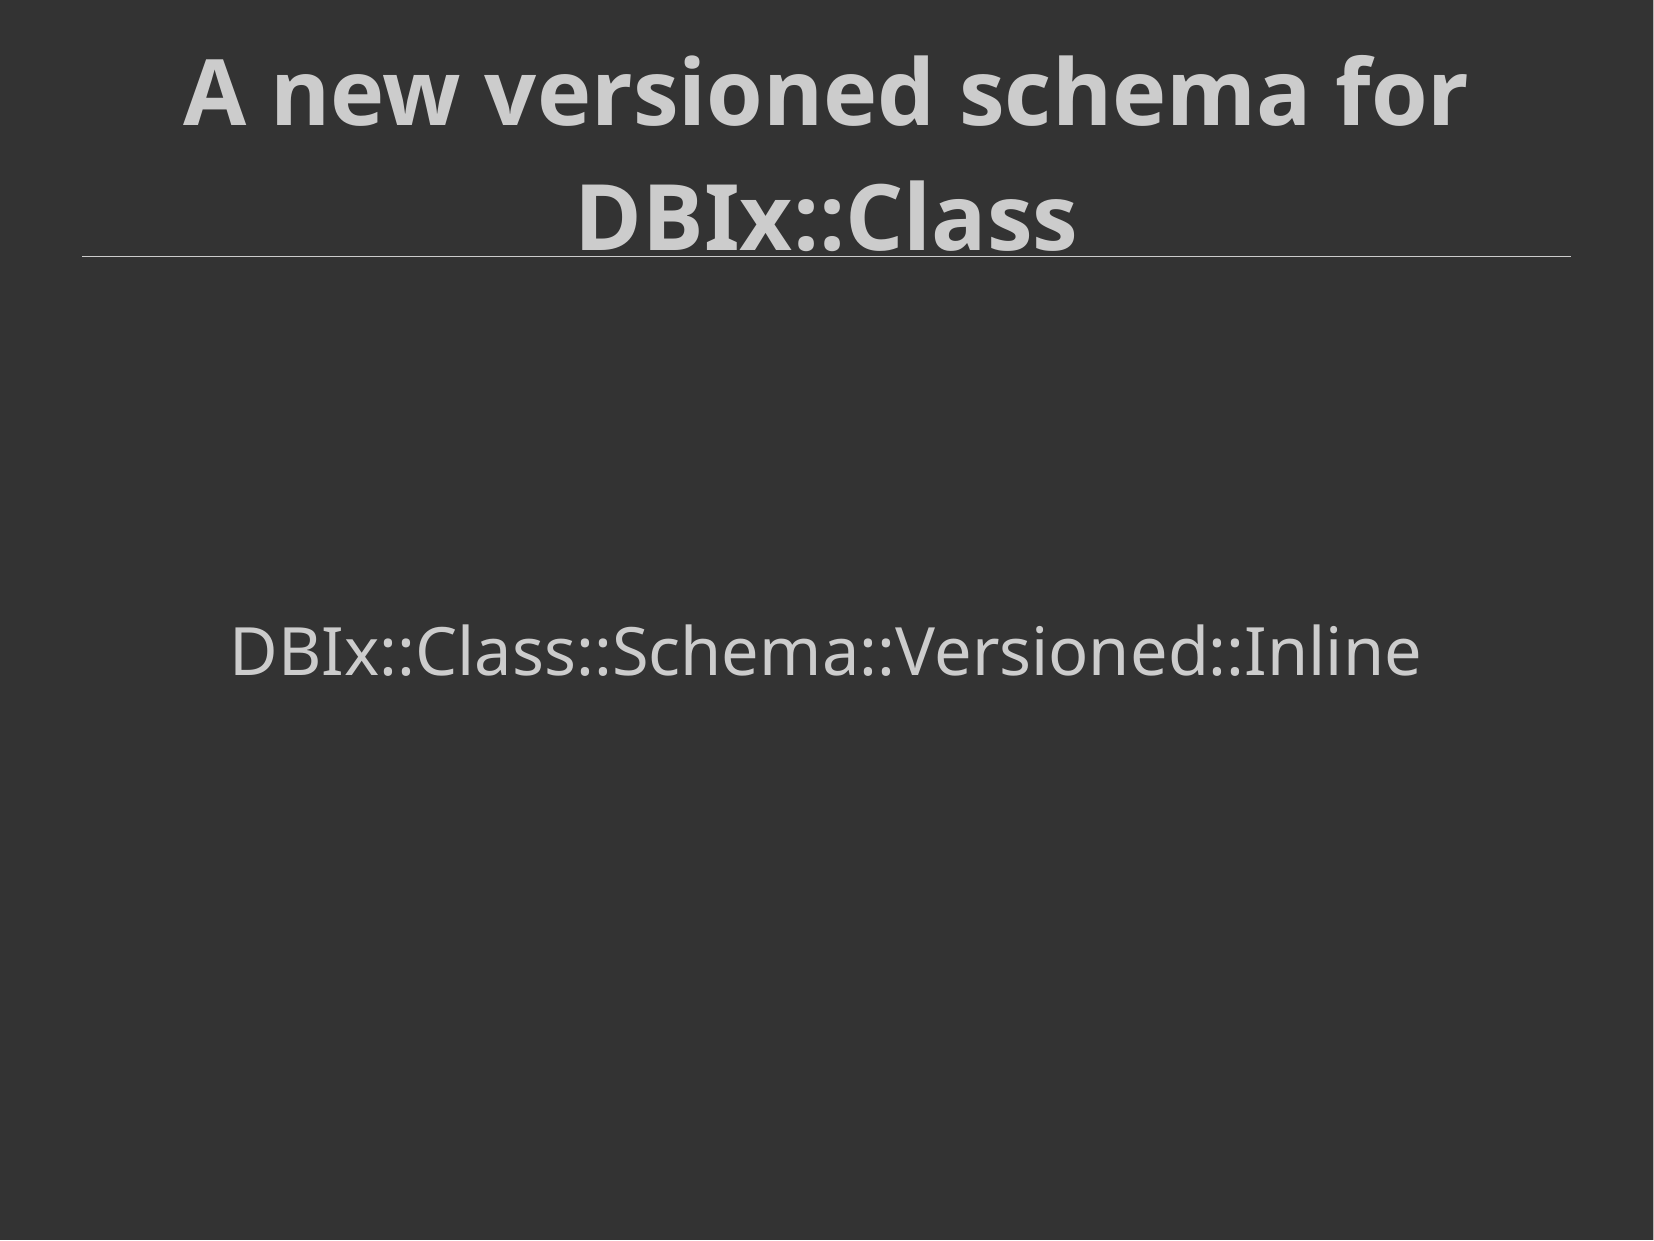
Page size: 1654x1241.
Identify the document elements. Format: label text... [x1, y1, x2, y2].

title A new versioned schema for DBIx::Class [82, 45, 1571, 260]
subtitle DBIx::Class::Schema::Versioned::Inline [82, 290, 1571, 1010]
